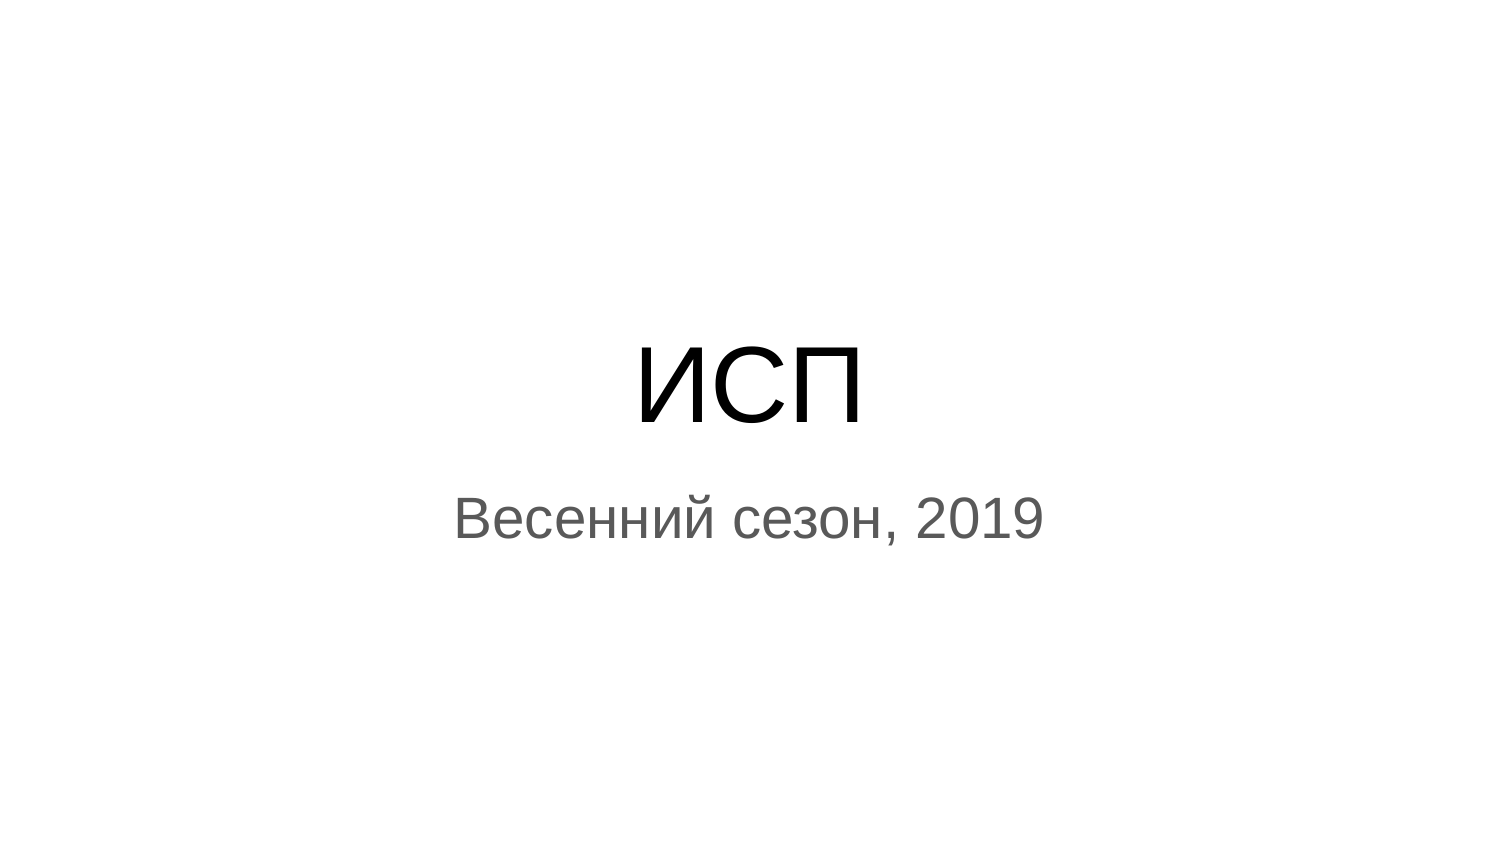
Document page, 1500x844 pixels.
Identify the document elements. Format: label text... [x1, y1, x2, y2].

subtitle Весенний сезон, 2019 [51, 464, 1449, 595]
title ИСП [51, 122, 1449, 459]
